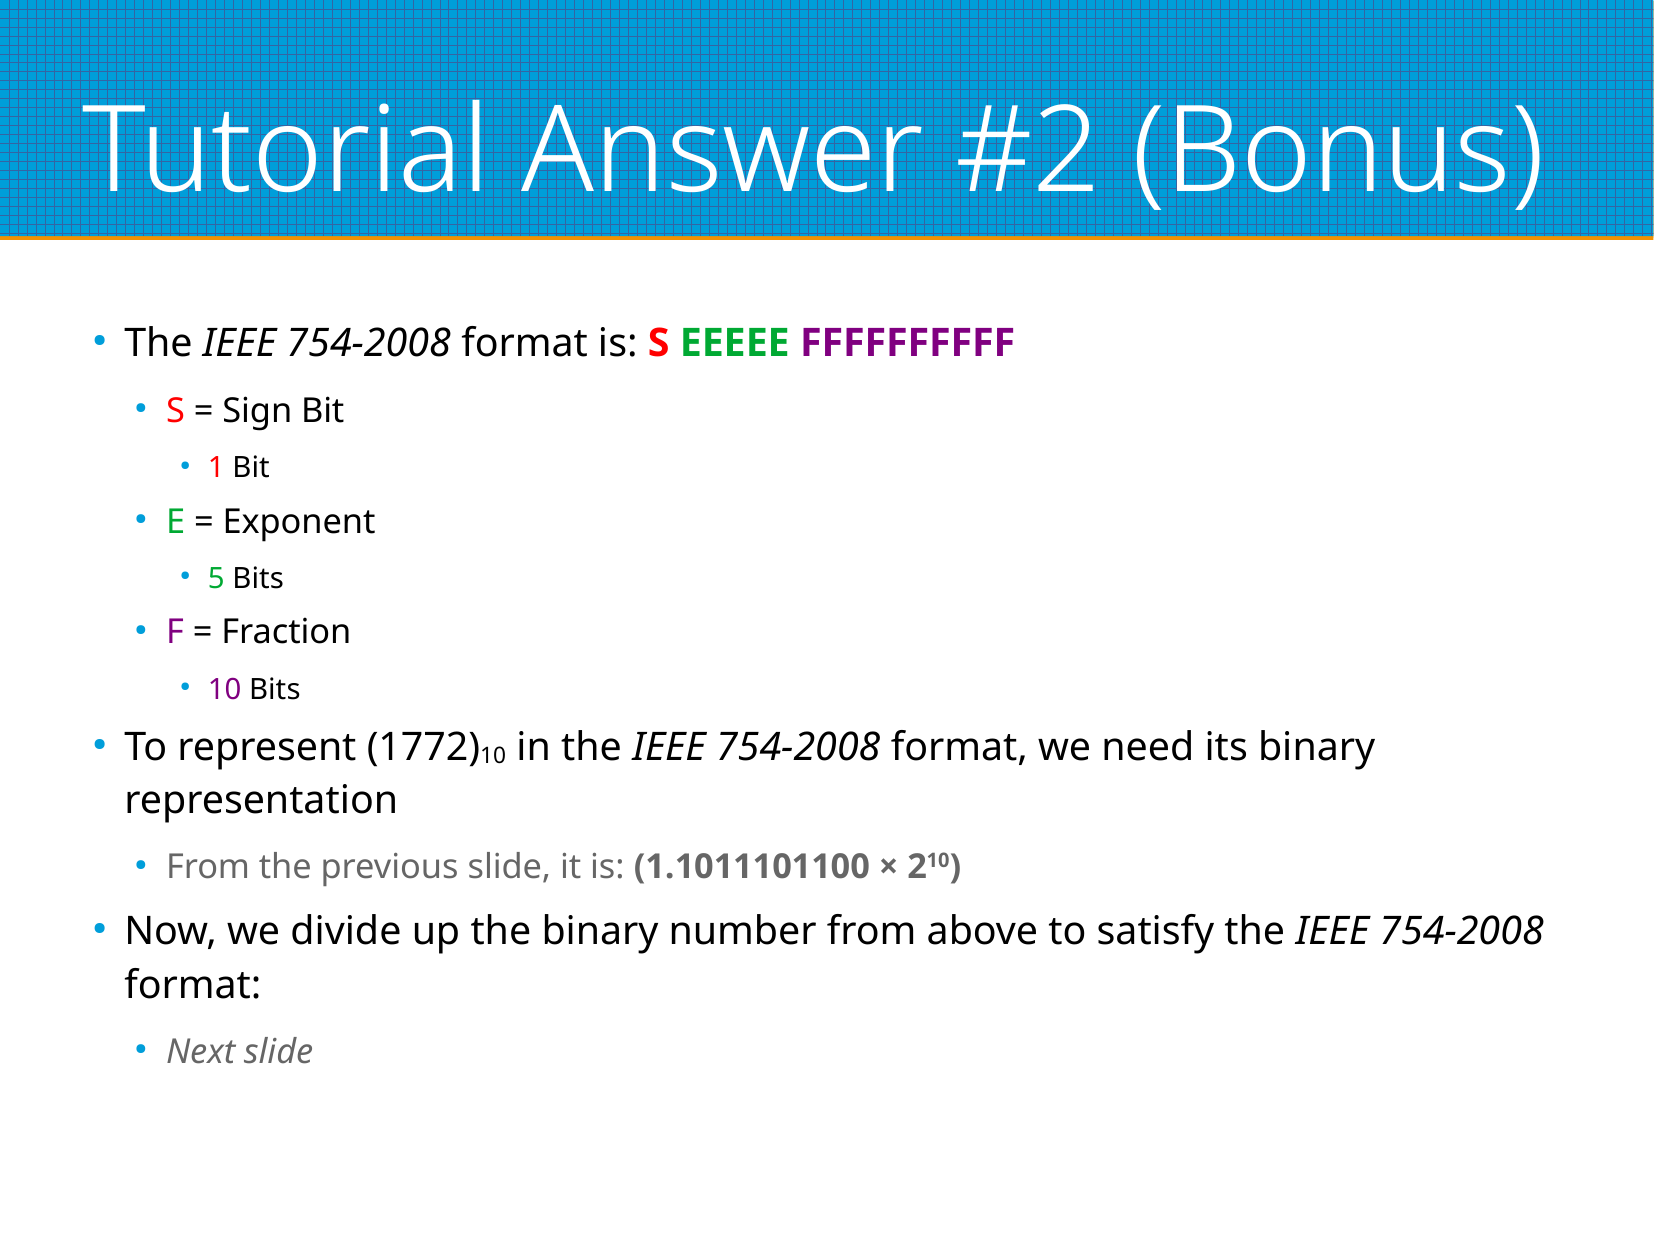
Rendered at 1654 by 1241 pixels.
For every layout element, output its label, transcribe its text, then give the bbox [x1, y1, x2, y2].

list The IEEE 754-2008 format is: S EEEEE FFFFFFFFFF S = Sign Bit 1 Bit E = Exponent 5 Bits F = Fraction 10 Bits To represent (1772)10 in the IEEE 754-2008 format, we need its binary representation From the previous slide, it is: (1.1011101100 × 210) Now, we divide up the binary number from above to satisfy the IEEE 754-2008 format: Next slide [82, 314, 1563, 1081]
title Tutorial Answer #2 (Bonus) [82, 19, 1571, 227]
